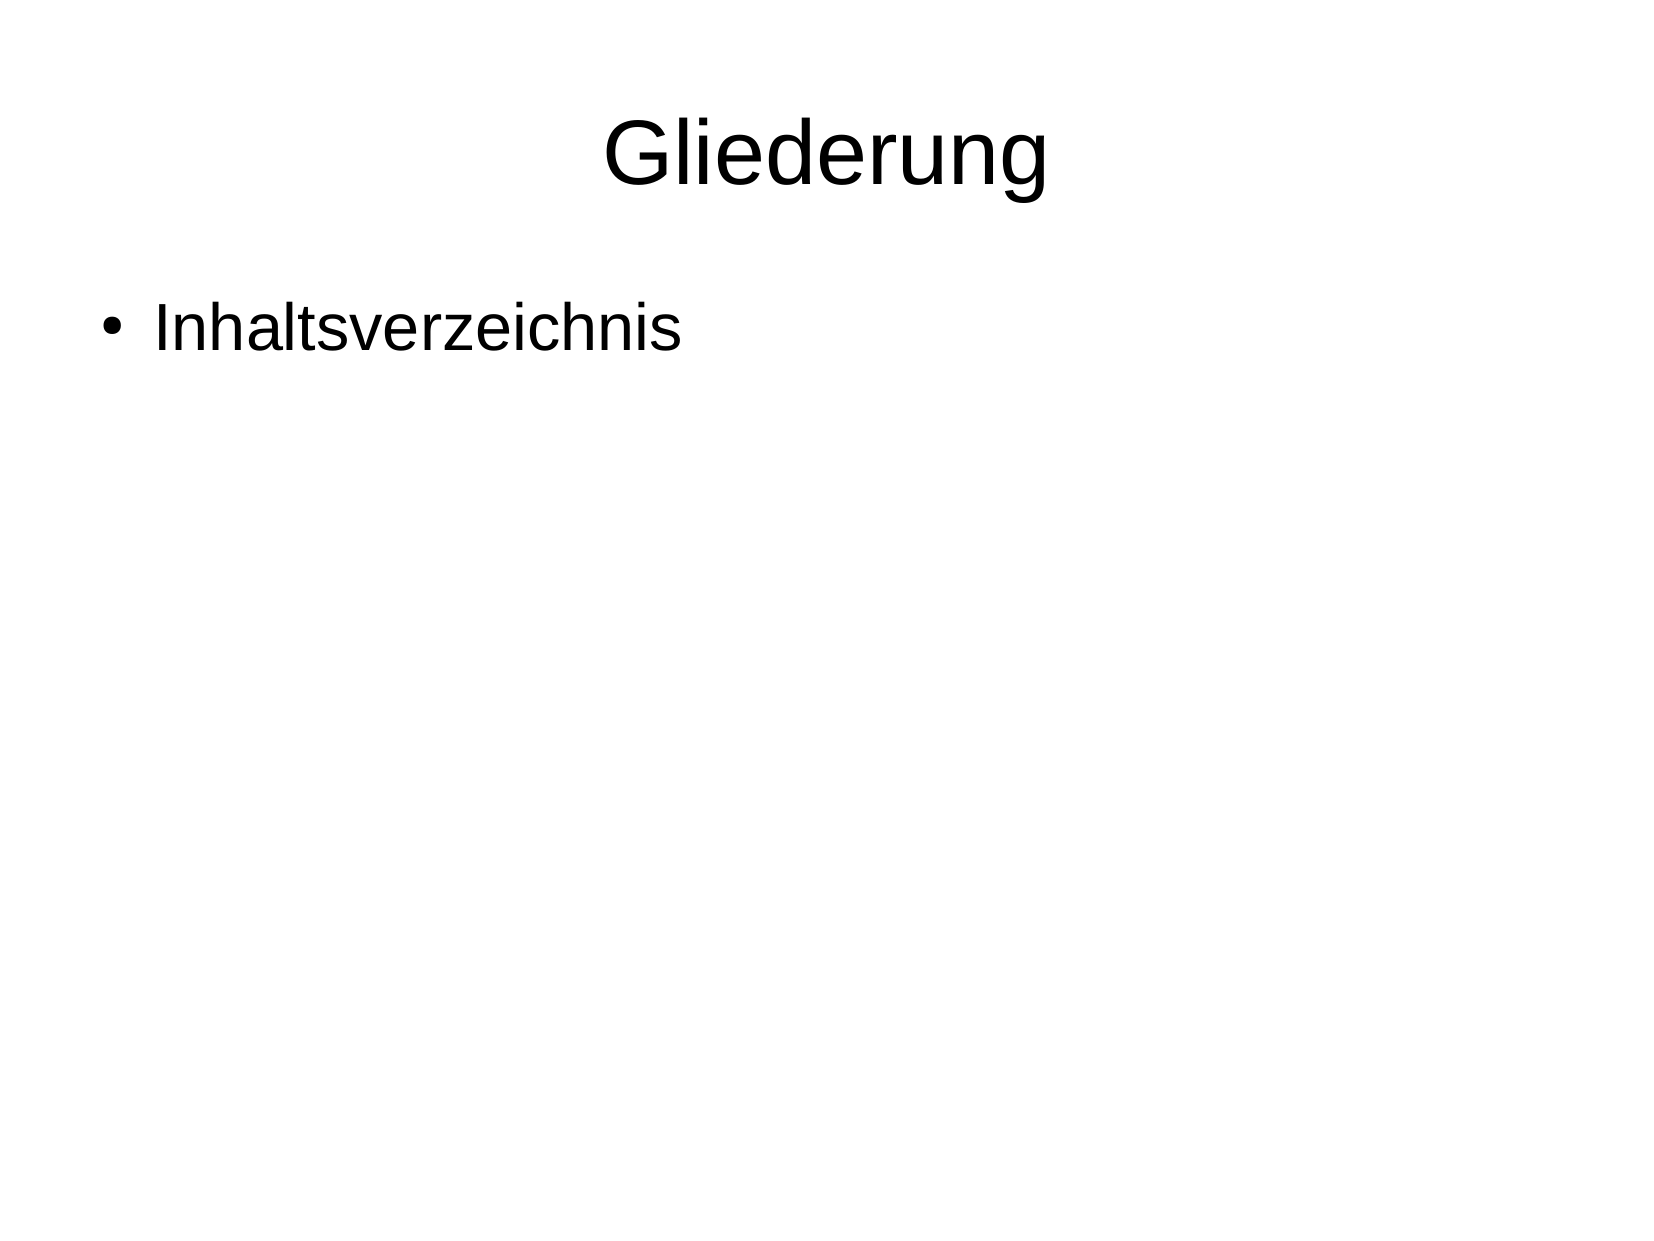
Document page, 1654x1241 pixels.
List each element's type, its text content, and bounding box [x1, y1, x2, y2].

list Inhaltsverzeichnis [82, 290, 1571, 1109]
title Gliederung [82, 49, 1571, 257]
